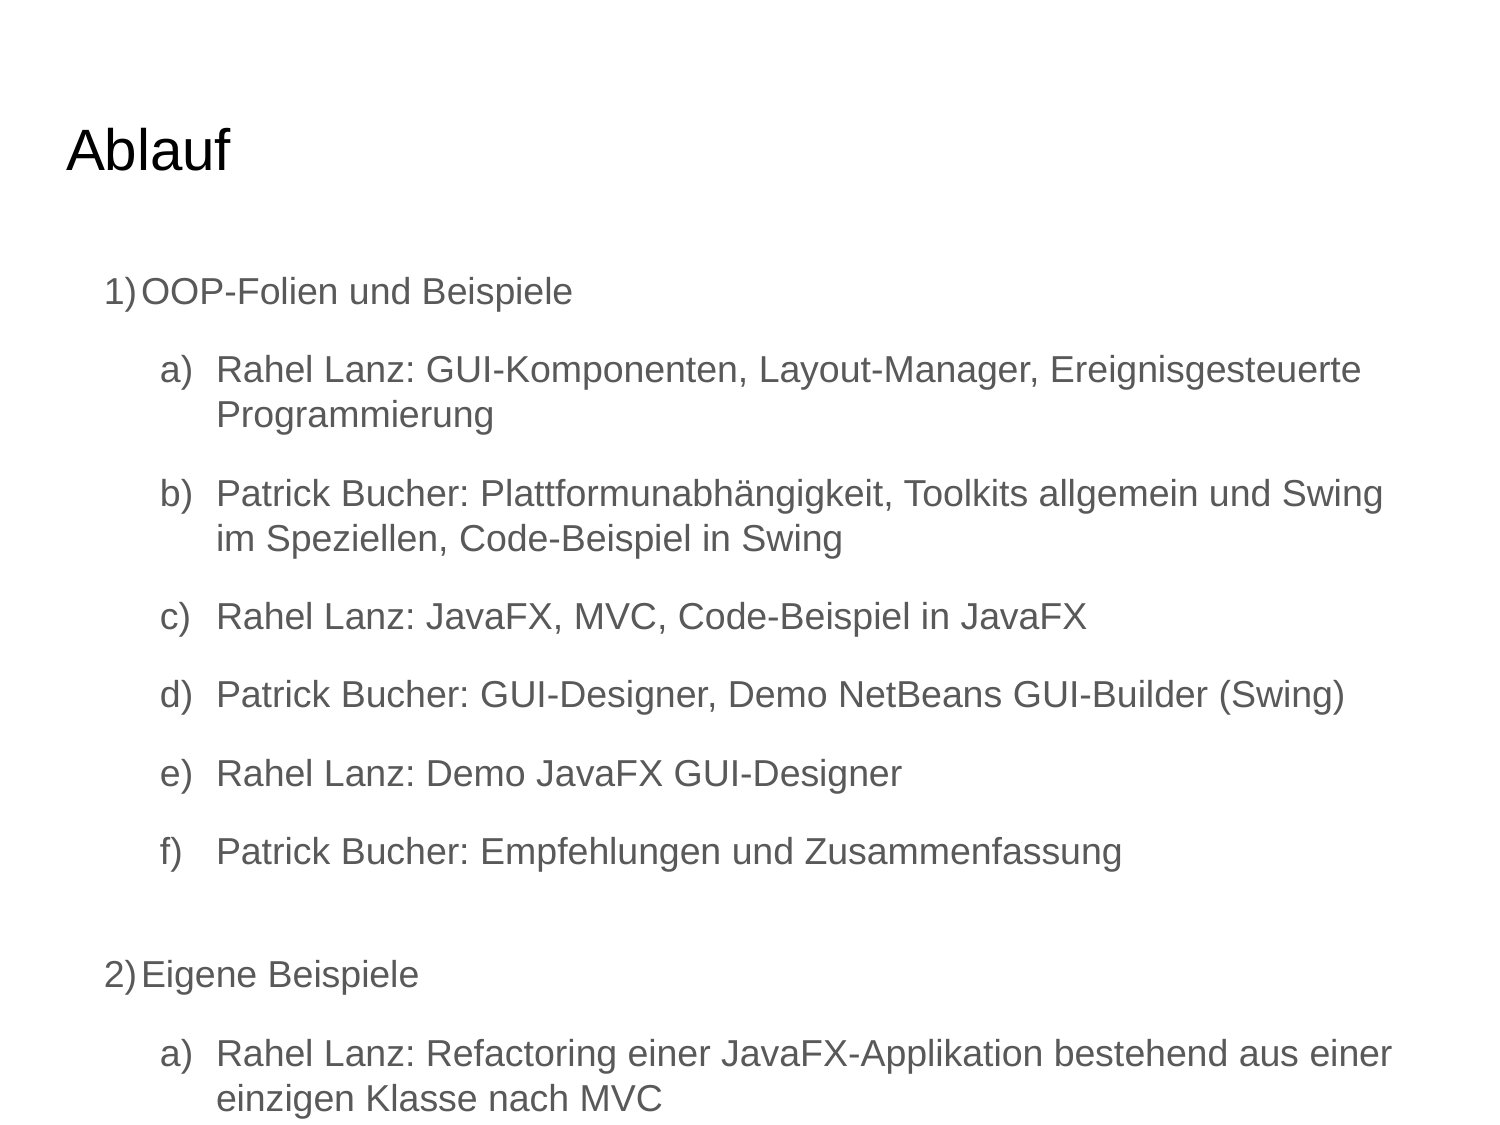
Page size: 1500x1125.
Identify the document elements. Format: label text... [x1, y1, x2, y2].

title Ablauf [51, 97, 1449, 223]
list OOP-Folien und Beispiele Rahel Lanz: GUI-Komponenten, Layout-Manager, Ereignisgesteuerte Programmierung Patrick Bucher: Plattformunabhängigkeit, Toolkits allgemein und Swing im Speziellen, Code-Beispiel in Swing Rahel Lanz: JavaFX, MVC, Code-Beispiel in JavaFX Patrick Bucher: GUI-Designer, Demo NetBeans GUI-Builder (Swing) Rahel Lanz: Demo JavaFX GUI-Designer Patrick Bucher: Empfehlungen und Zusammenfassung Eigene Beispiele Rahel Lanz: Refactoring einer JavaFX-Applikation bestehend aus einer einzigen Klasse nach MVC Patrick Bucher: Demonstration des State-Patterns anhand eines Texteditors (mit Aufgaben) [51, 252, 1449, 1084]
